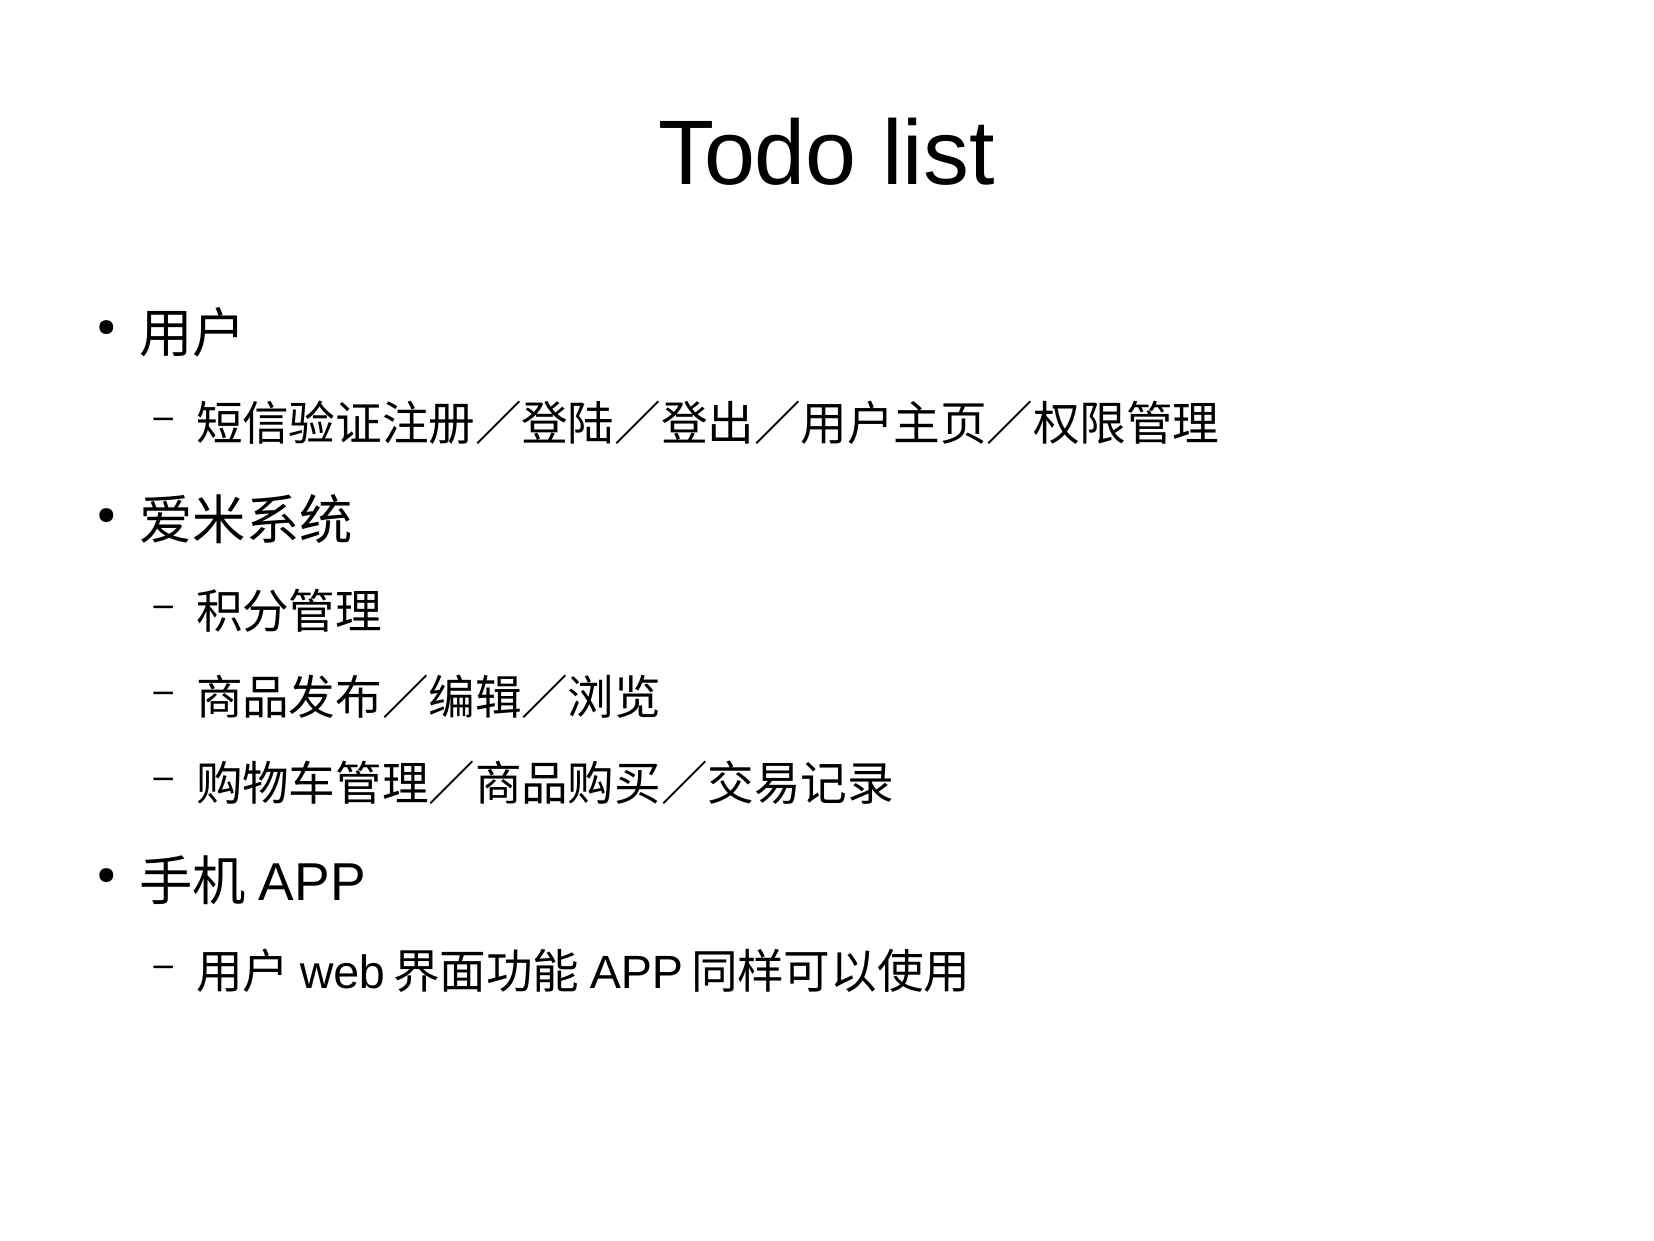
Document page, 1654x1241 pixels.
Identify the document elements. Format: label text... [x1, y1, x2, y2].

title Todo list [82, 49, 1571, 257]
list 用户 短信验证注册／登陆／登出／用户主页／权限管理 爱米系统 积分管理 商品发布／编辑／浏览 购物车管理／商品购买／交易记录 手机APP 用户web界面功能APP同样可以使用 [82, 290, 1571, 1010]
